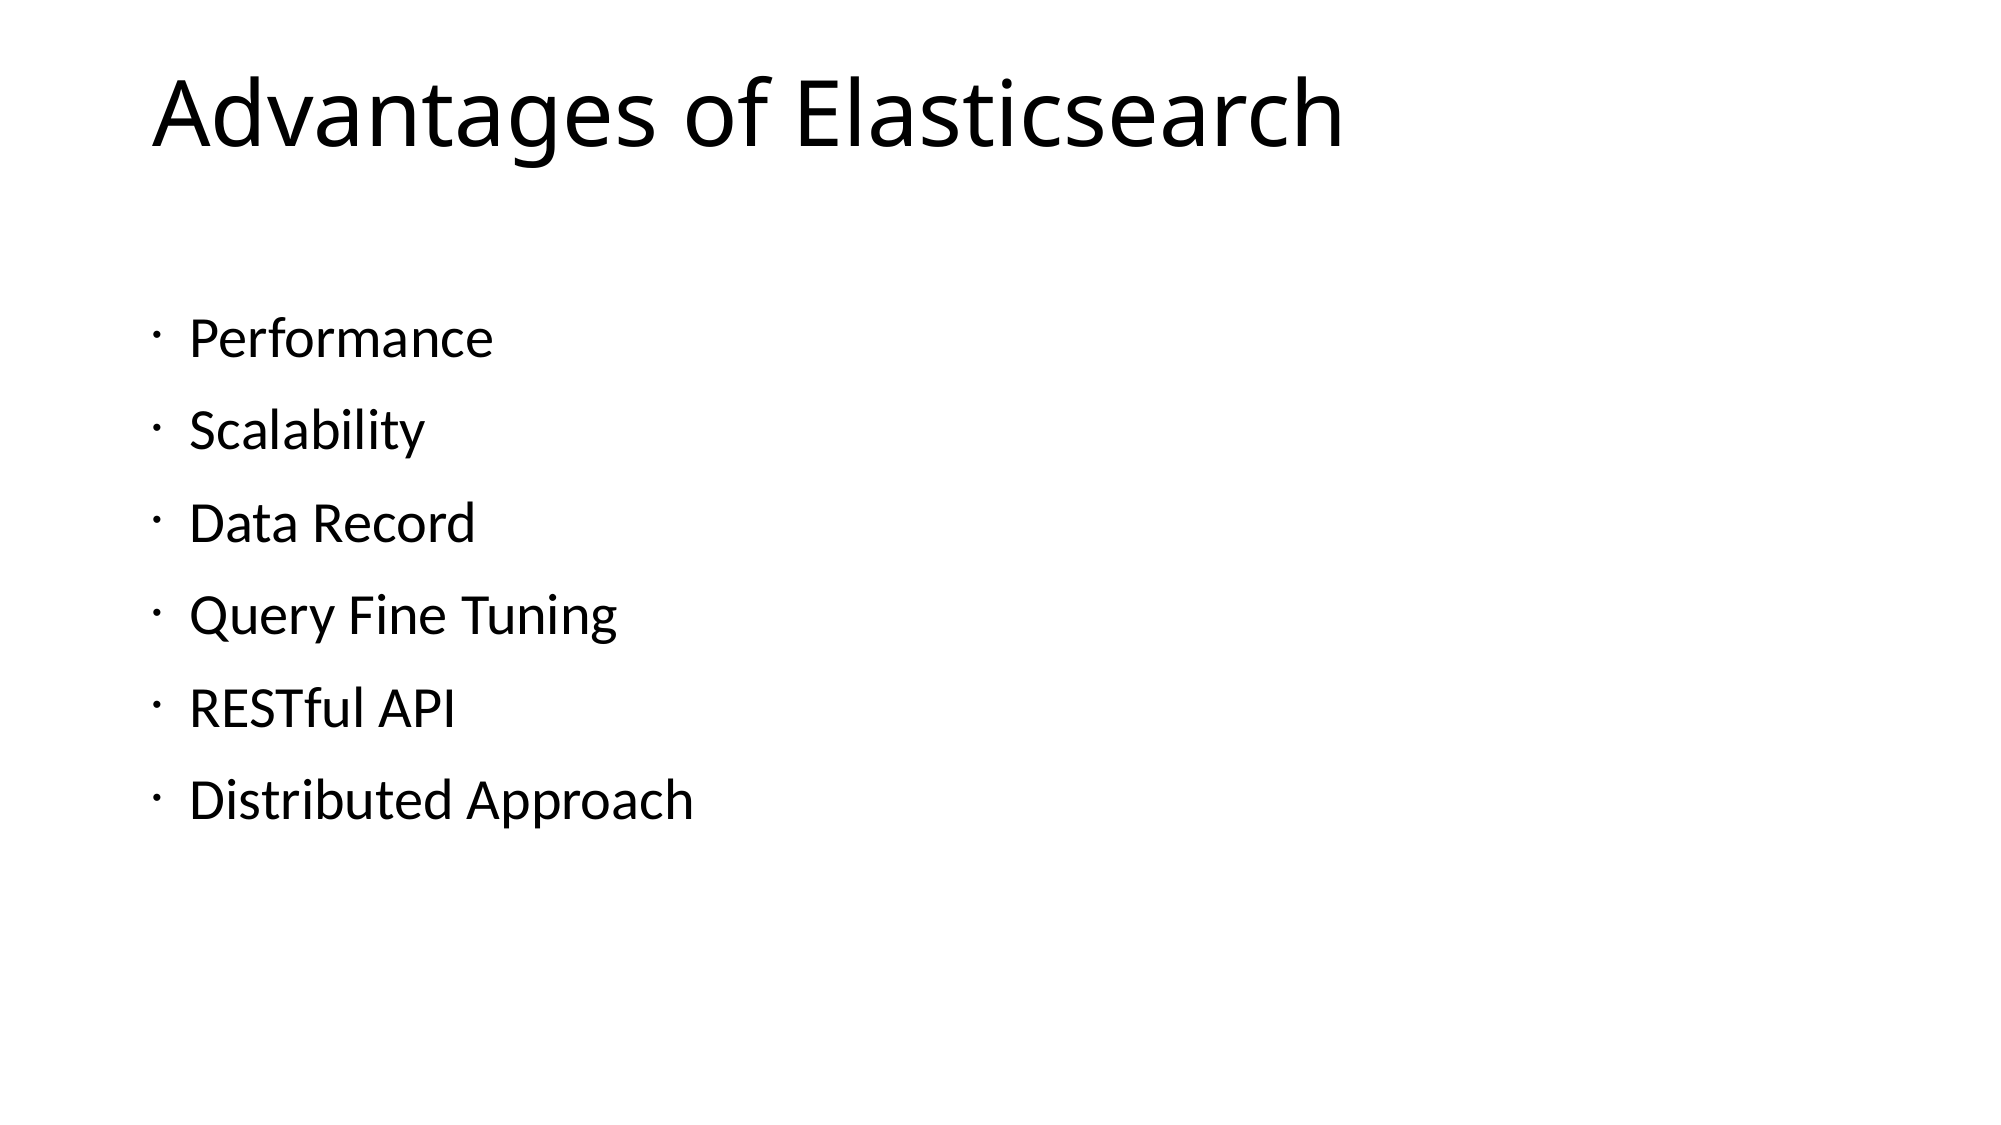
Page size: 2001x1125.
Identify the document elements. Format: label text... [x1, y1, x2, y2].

title Advantages of Elasticsearch [137, 59, 1863, 278]
list Performance Scalability Data Record Query Fine Tuning RESTful API Distributed Approach [137, 299, 1863, 1014]
